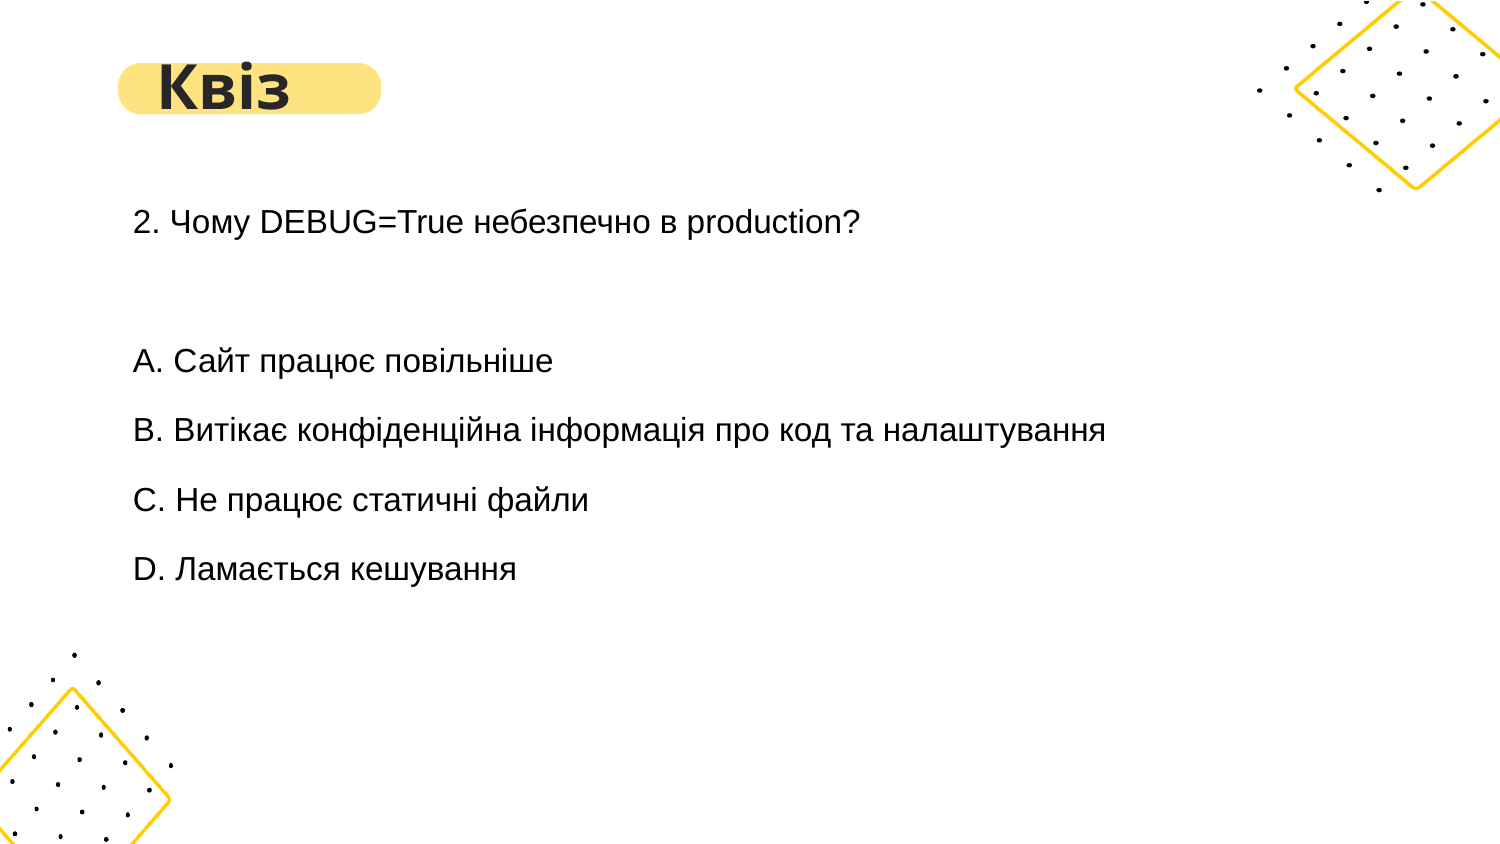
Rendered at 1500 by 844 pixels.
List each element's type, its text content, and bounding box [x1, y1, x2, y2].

text_box Квіз [118, 43, 384, 119]
text_box 2. Чому DEBUG=True небезпечно в production? A. Сайт працює повільніше B. Витікає конфіденційна інформація про код та налаштування C. Не працює статичні файли D. Ламається кешування [88, 192, 1359, 561]
picture [1227, 1, 1500, 239]
text_box [0, 590, 321, 844]
